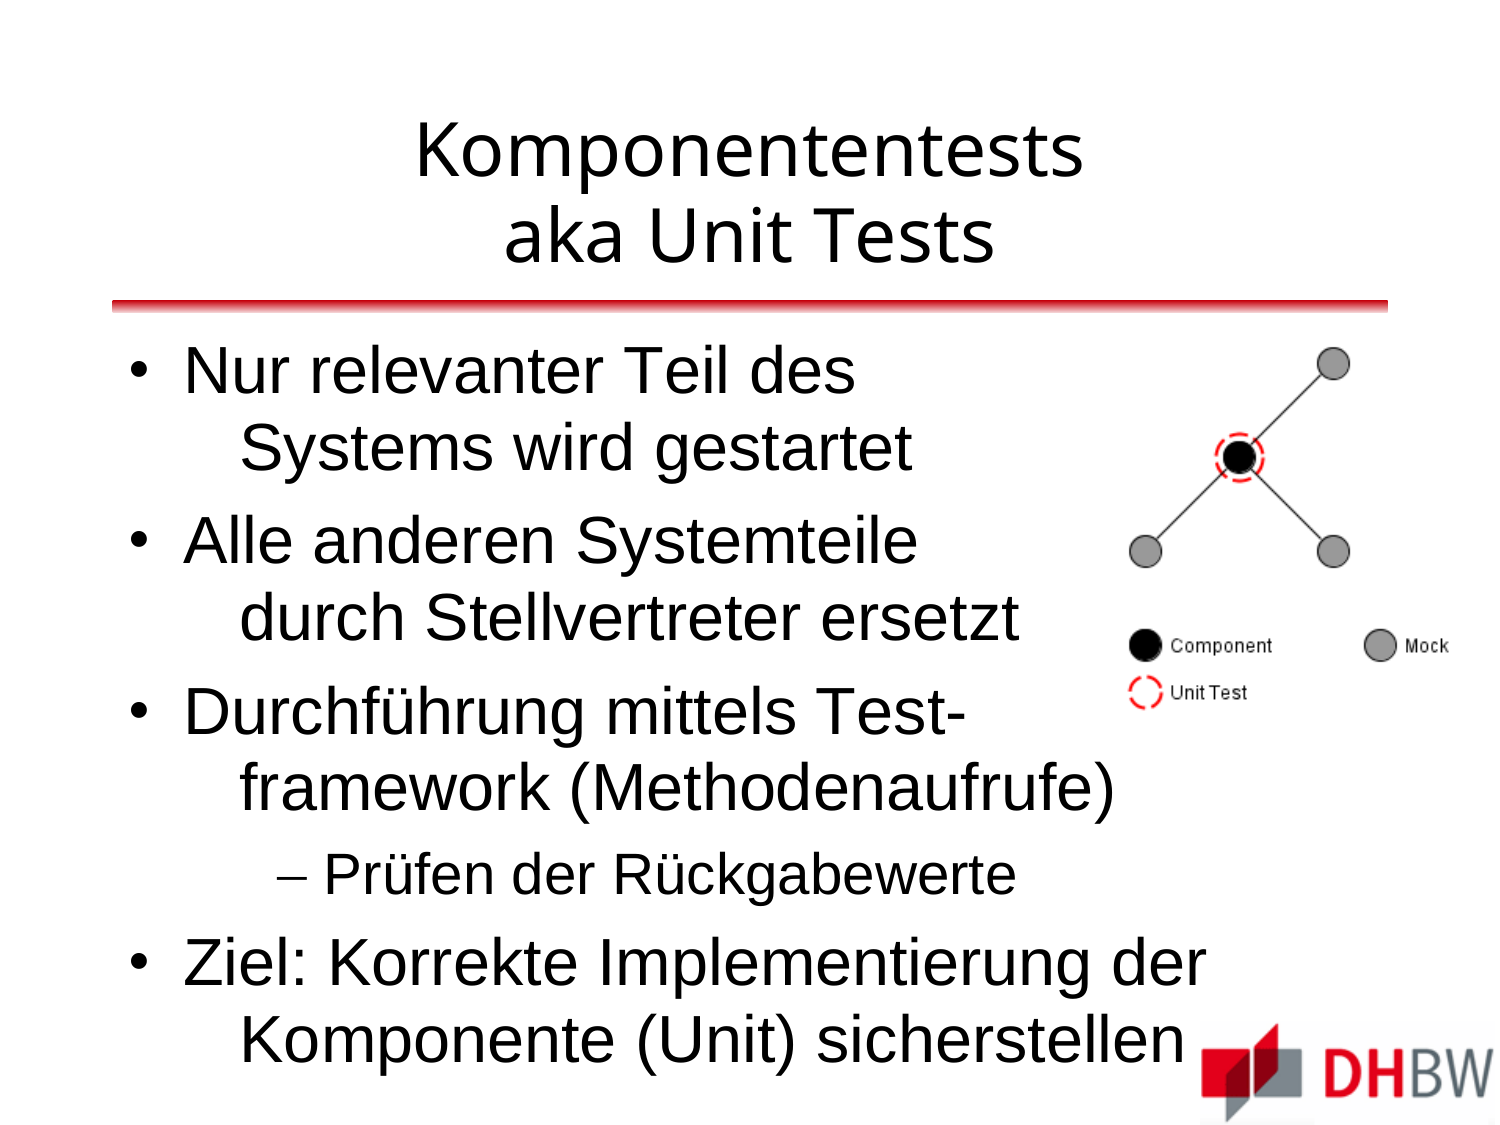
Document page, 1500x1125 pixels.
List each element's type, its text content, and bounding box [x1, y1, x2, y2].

title Komponententests aka Unit Tests [112, 27, 1387, 324]
picture [1200, 1021, 1495, 1125]
picture [1106, 324, 1477, 731]
list Nur relevanter Teil des Systems wird gestartet Alle anderen Systemteile durch Stellvertreter ersetzt Durchführung mittels Test- framework (Methodenaufrufe) Prüfen der Rückgabewerte Ziel: Korrekte Implementierung der Komponente (Unit) sicherstellen [112, 324, 1477, 1086]
